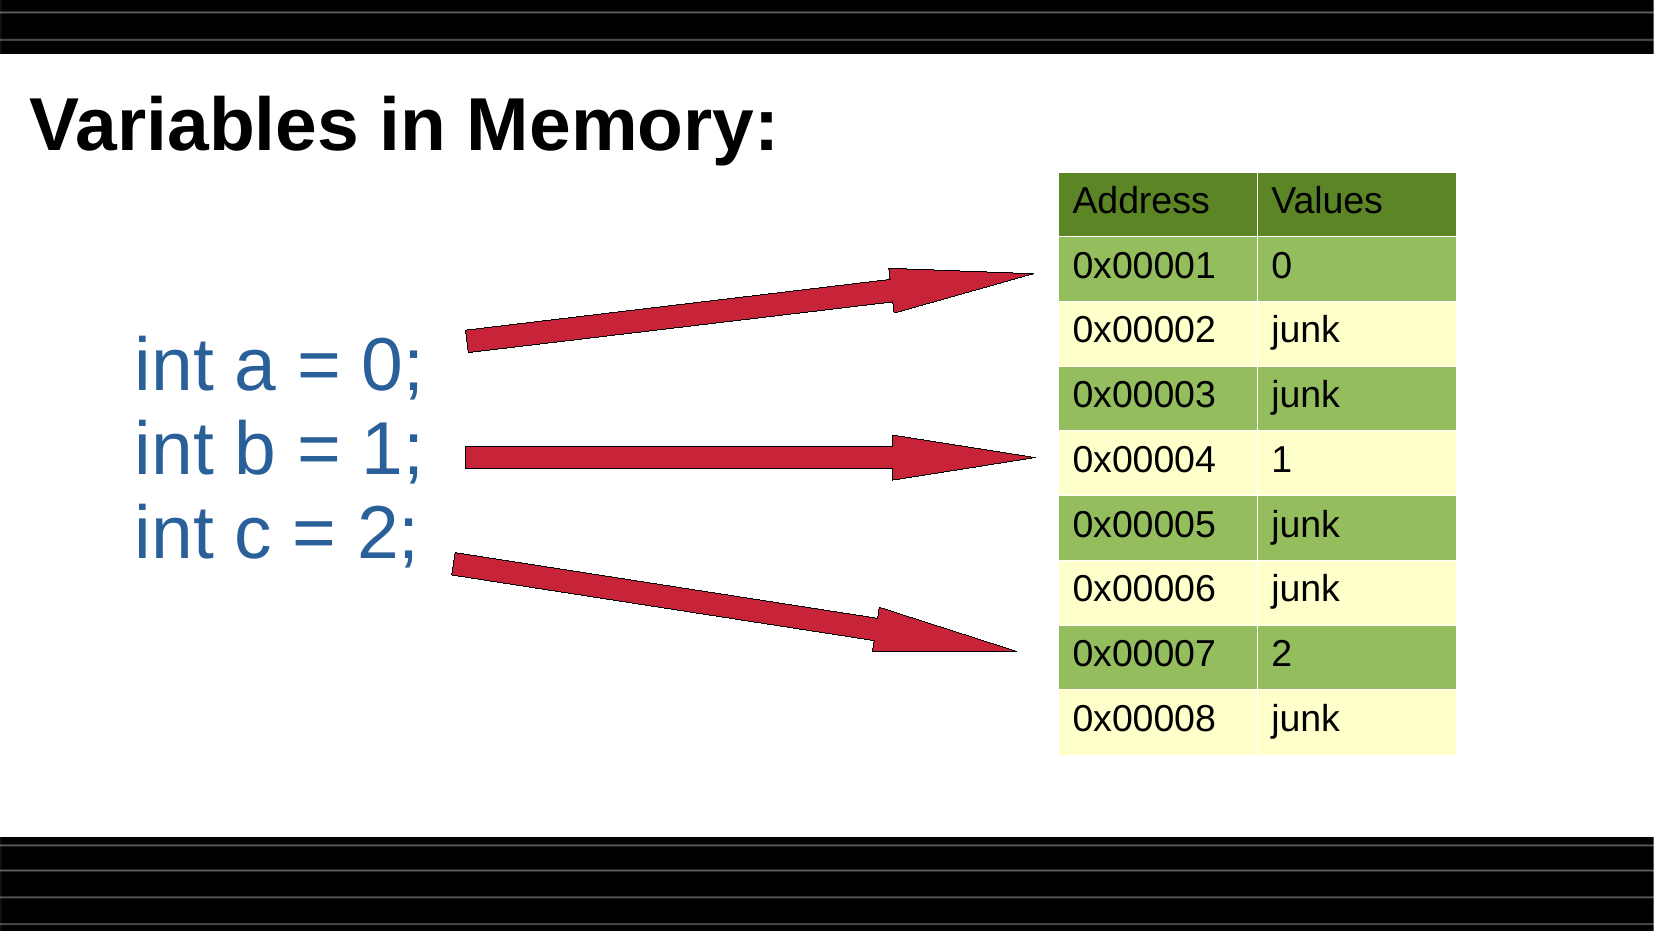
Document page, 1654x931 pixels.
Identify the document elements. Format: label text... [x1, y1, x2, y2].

table_cell 0 [1258, 237, 1456, 301]
table_cell 0x00001 [1059, 237, 1257, 301]
table_cell 0x00008 [1059, 690, 1257, 755]
text_box [451, 552, 1017, 652]
table_cell junk [1258, 367, 1456, 430]
table_cell 0x00007 [1059, 626, 1257, 689]
table_cell 0x00002 [1059, 302, 1257, 366]
table_cell 0x00003 [1059, 367, 1257, 430]
table_cell junk [1258, 561, 1456, 625]
text_box int a = 0; int b = 1; int c = 2; [120, 315, 451, 756]
table_cell 1 [1258, 431, 1456, 495]
table_header Address [1059, 173, 1257, 236]
table_cell 0x00005 [1059, 496, 1257, 560]
text_box [465, 435, 1036, 481]
table_header Values [1258, 173, 1456, 236]
table_cell junk [1258, 690, 1456, 755]
text_box Variables in Memory: [15, 75, 1546, 174]
table_cell junk [1258, 496, 1456, 560]
text_box [465, 268, 1034, 353]
picture [0, 837, 1654, 931]
picture [0, 0, 1654, 54]
table_cell 0x00004 [1059, 431, 1257, 495]
table_cell 0x00006 [1059, 561, 1257, 625]
table_cell 2 [1258, 626, 1456, 689]
table_cell junk [1258, 302, 1456, 366]
